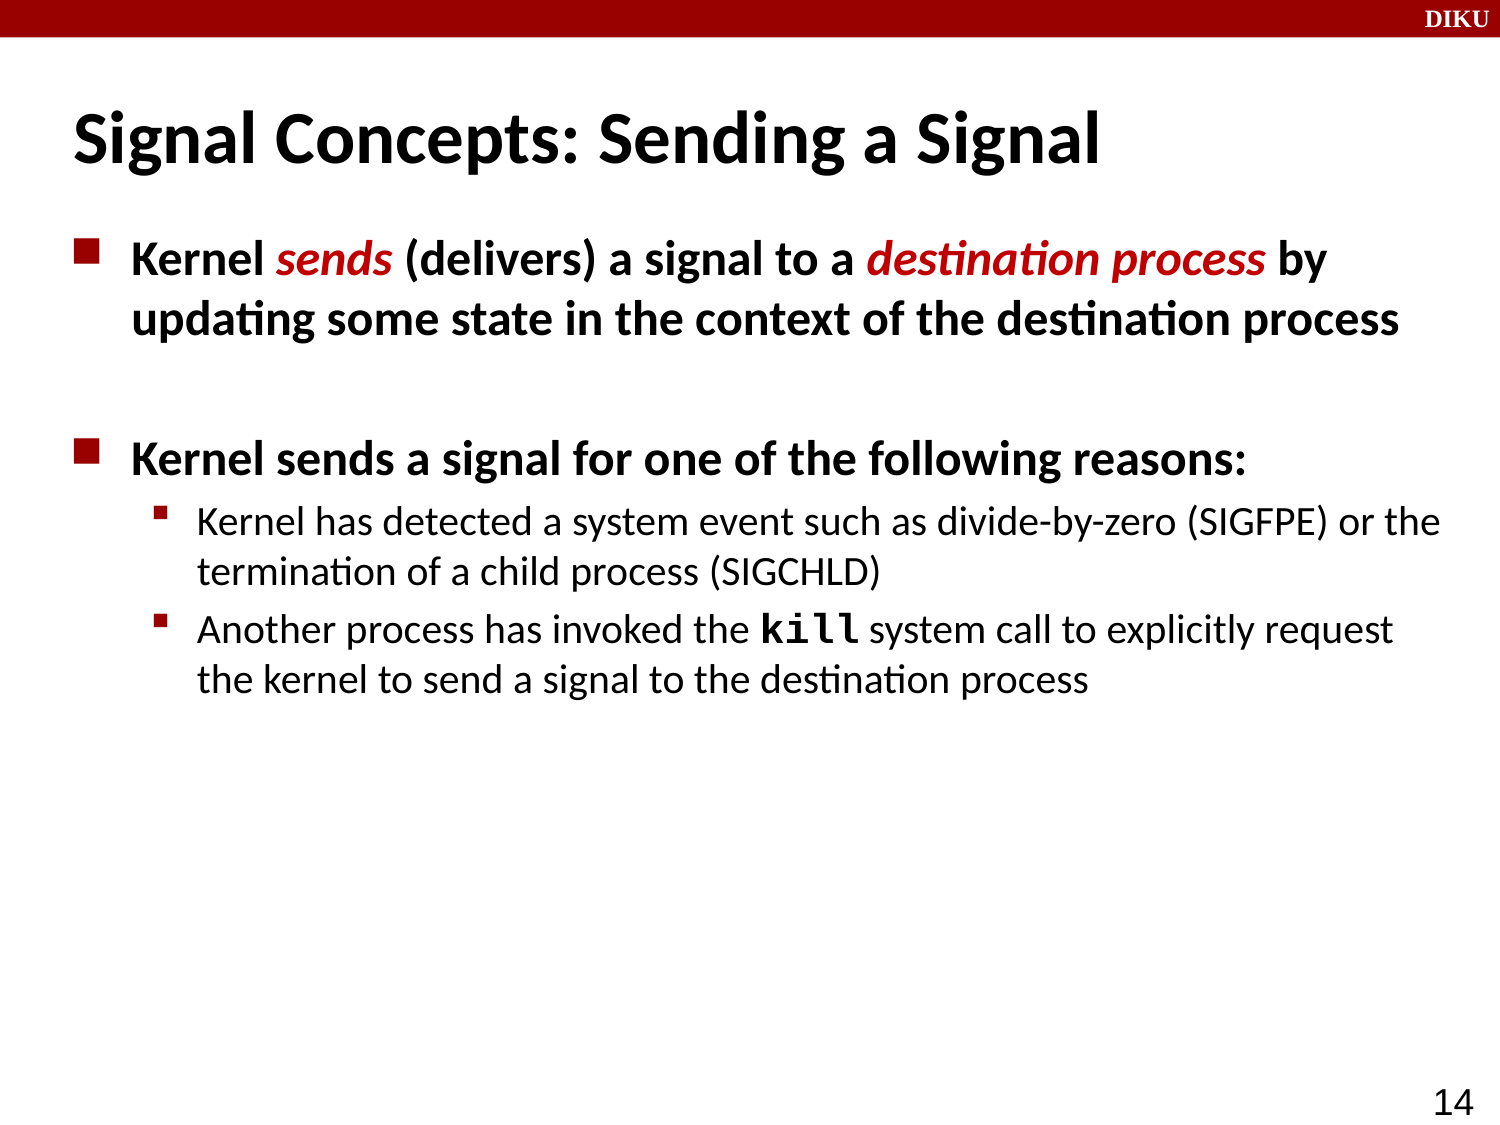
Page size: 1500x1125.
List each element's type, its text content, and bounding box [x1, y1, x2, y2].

text_box Kernel sends (delivers) a signal to a destination process by updating some state in the context of the destination process Kernel sends a signal for one of the following reasons: Kernel has detected a system event such as divide-by-zero (SIGFPE) or the termination of a child process (SIGCHLD) Another process has invoked the kill system call to explicitly request the kernel to send a signal to the destination process [60, 217, 1463, 988]
text_box Signal Concepts: Sending a Signal [58, 71, 1304, 197]
